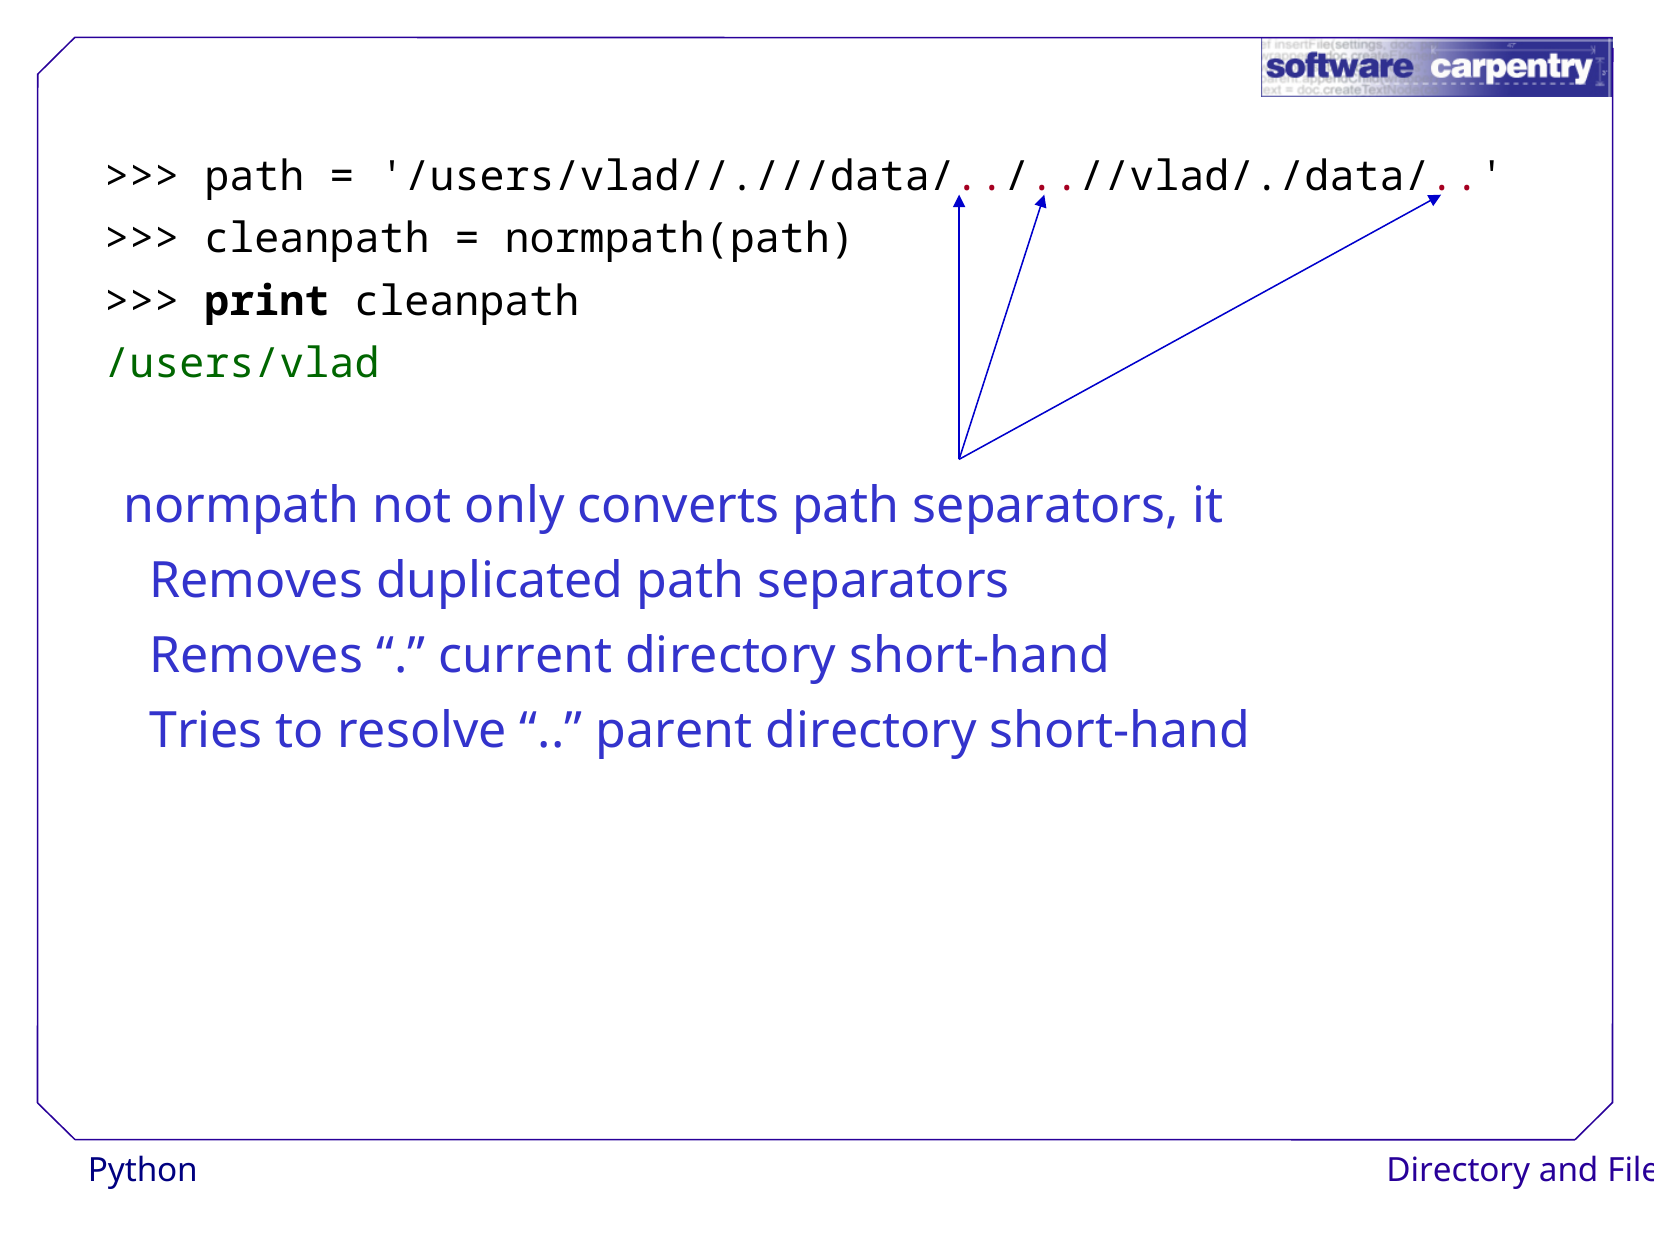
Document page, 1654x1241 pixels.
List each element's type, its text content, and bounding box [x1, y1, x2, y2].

text_box >>> path = '/users/vlad//.///data/../..//vlad/./data/..' >>> cleanpath = normpath(path) >>> print cleanpath /users/vlad [89, 128, 1512, 1037]
picture [1261, 39, 1613, 97]
text_box normpath not only converts path separators, it Removes duplicated path separators Removes “.” current directory short-hand Tries to resolve “..” parent directory short-hand [108, 449, 827, 545]
